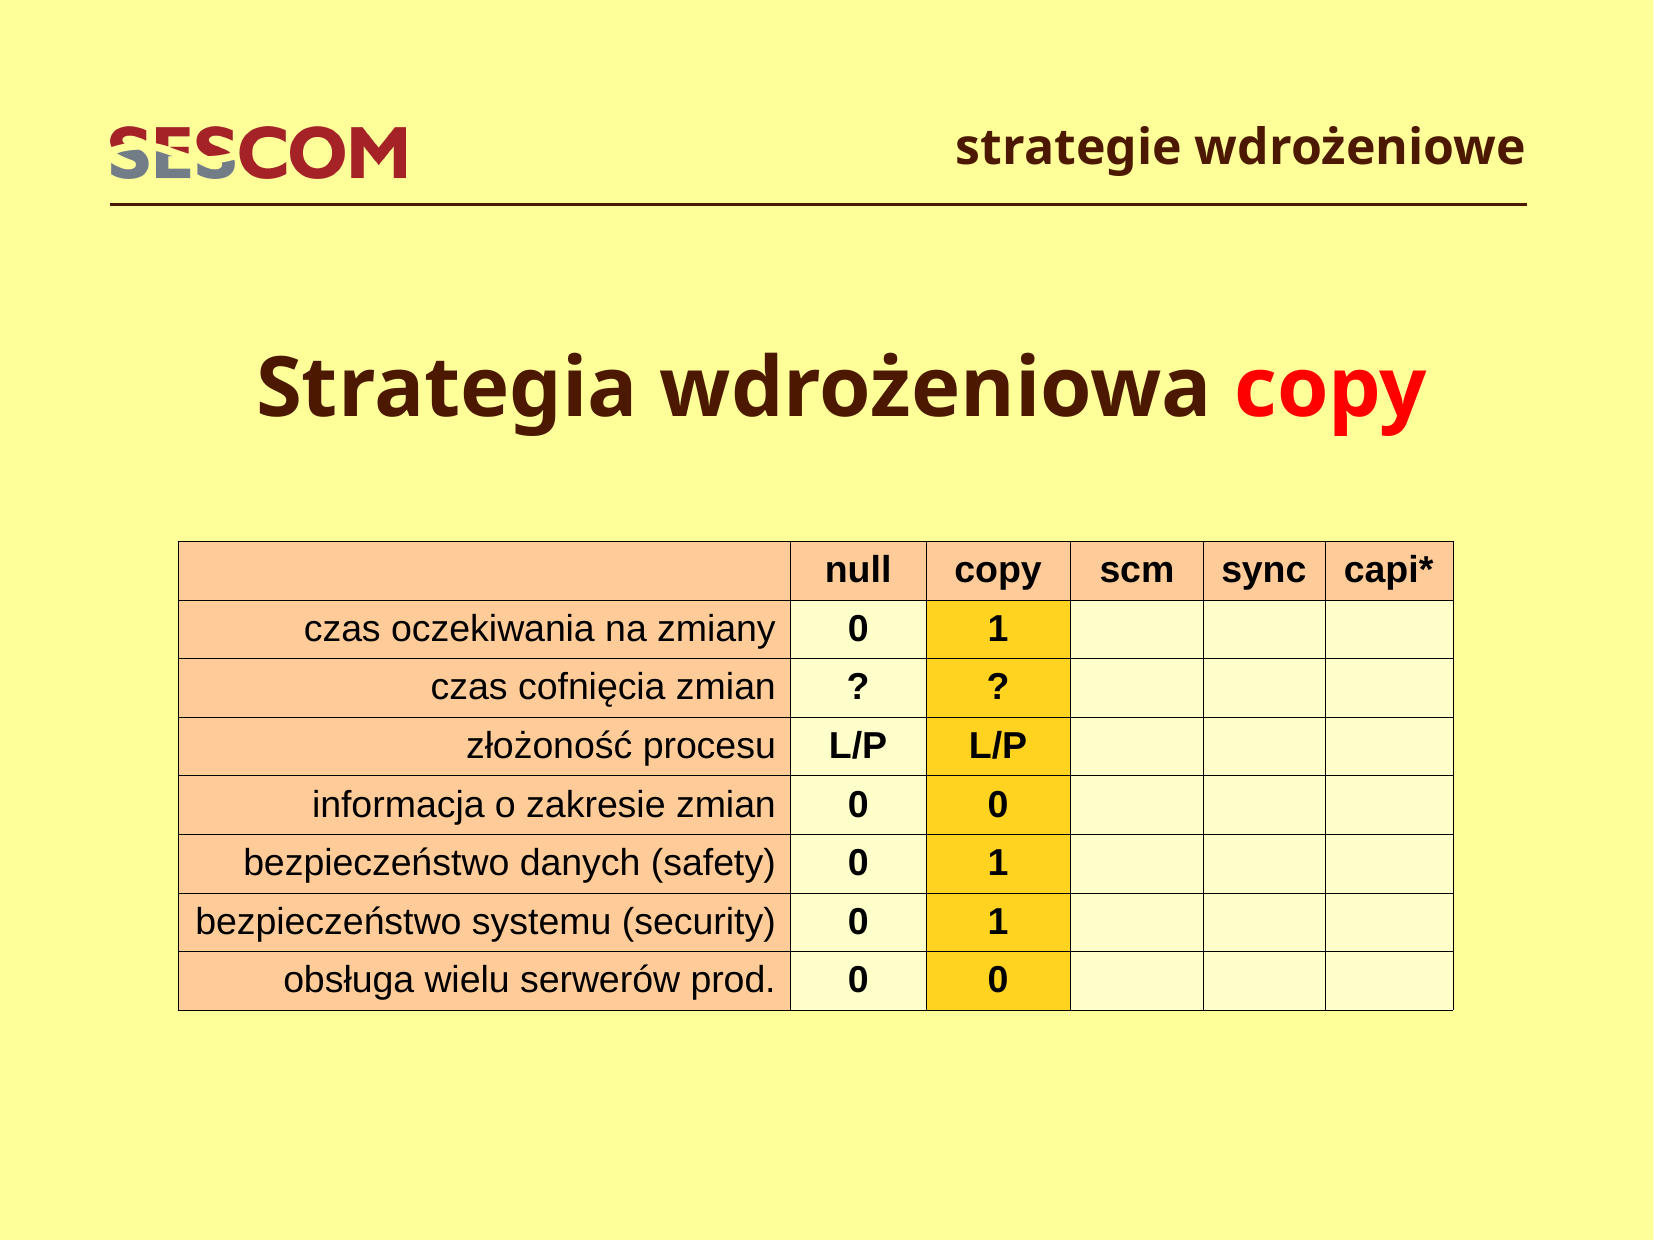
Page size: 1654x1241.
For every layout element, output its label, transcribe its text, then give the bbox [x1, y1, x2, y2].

table_header [179, 542, 790, 600]
table_cell 0 [791, 894, 926, 951]
text_box strategie wdrożeniowe [448, 103, 1541, 207]
table_cell obsługa wielu serwerów prod. [179, 952, 790, 1010]
table_cell 0 [791, 776, 926, 834]
table_cell [1071, 659, 1203, 717]
table_cell L/P [791, 718, 926, 775]
table_cell [1204, 718, 1325, 775]
table_cell [1071, 894, 1203, 951]
table_cell ? [791, 659, 926, 717]
table_cell 0 [791, 952, 926, 1010]
table_cell czas cofnięcia zmian [179, 659, 790, 717]
table_cell ? [927, 659, 1070, 717]
table_cell [1204, 894, 1325, 951]
table_cell [1204, 952, 1325, 1010]
table_cell 0 [791, 835, 926, 893]
table_cell 0 [791, 601, 926, 658]
table_cell [1326, 776, 1453, 834]
table_header scm [1071, 542, 1203, 600]
table_cell 1 [927, 601, 1070, 658]
table_cell [1326, 894, 1453, 951]
table_cell [1204, 776, 1325, 834]
table_header null [791, 542, 926, 600]
table_cell czas oczekiwania na zmiany [179, 601, 790, 658]
table_cell [1326, 835, 1453, 893]
table_cell bezpieczeństwo danych (safety) [179, 835, 790, 893]
table_cell [1326, 718, 1453, 775]
table_cell [1071, 718, 1203, 775]
table_cell bezpieczeństwo systemu (security) [179, 894, 790, 951]
table_cell [1326, 952, 1453, 1010]
table_cell [1071, 952, 1203, 1010]
table_cell [1204, 601, 1325, 658]
table_header copy [927, 542, 1070, 600]
picture [110, 126, 406, 179]
table_cell L/P [927, 718, 1070, 775]
table_header capi* [1326, 542, 1453, 600]
table_cell [1204, 659, 1325, 717]
table_cell [1071, 601, 1203, 658]
table_cell [1326, 601, 1453, 658]
table_cell [1071, 835, 1203, 893]
table_cell [1326, 659, 1453, 717]
table_cell [1204, 835, 1325, 893]
table_cell 0 [927, 776, 1070, 834]
table_cell 0 [927, 952, 1070, 1010]
table_cell 1 [927, 835, 1070, 893]
table_header sync [1204, 542, 1325, 600]
text_box Strategia wdrożeniowa copy [206, 320, 1477, 481]
table_cell złożoność procesu [179, 718, 790, 775]
table_cell informacja o zakresie zmian [179, 776, 790, 834]
table_cell 1 [927, 894, 1070, 951]
table_cell [1071, 776, 1203, 834]
